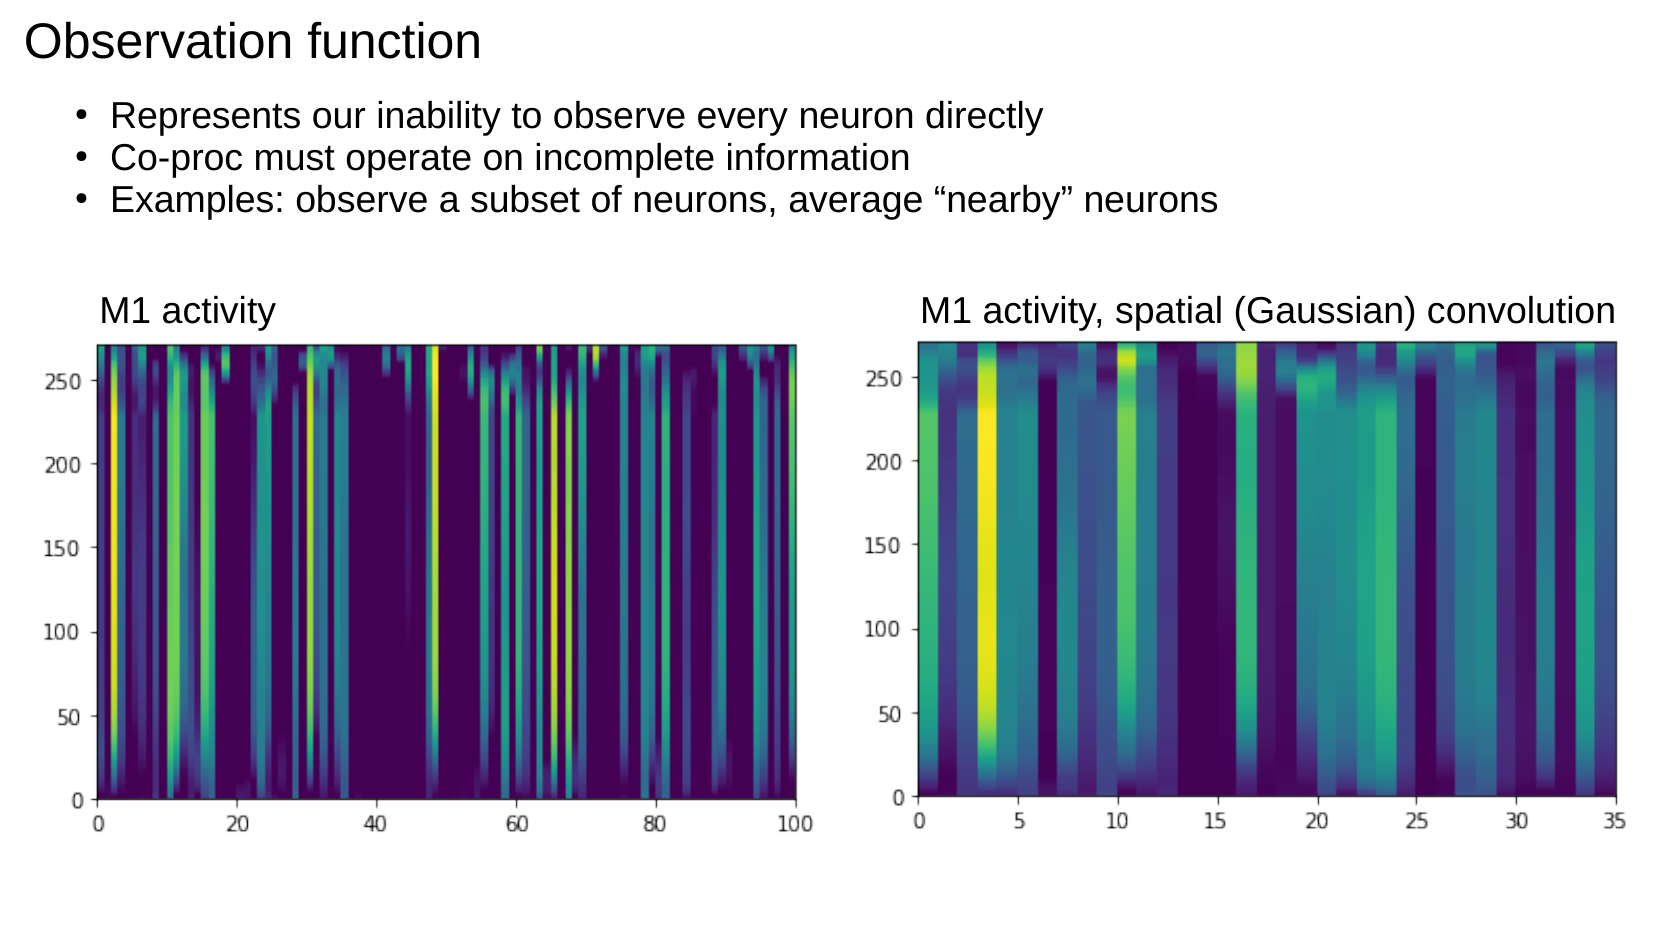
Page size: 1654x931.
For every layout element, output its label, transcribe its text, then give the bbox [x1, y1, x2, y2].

text_box M1 activity [84, 281, 385, 423]
picture [849, 329, 1643, 847]
text_box M1 activity, spatial (Gaussian) convolution [905, 281, 1654, 423]
picture [28, 332, 829, 849]
text_box Represents our inability to observe every neuron directly Co-proc must operate on incomplete information Examples: observe a subset of neurons, average “nearby” neurons [60, 87, 1234, 229]
text_box Observation function [9, 6, 498, 77]
